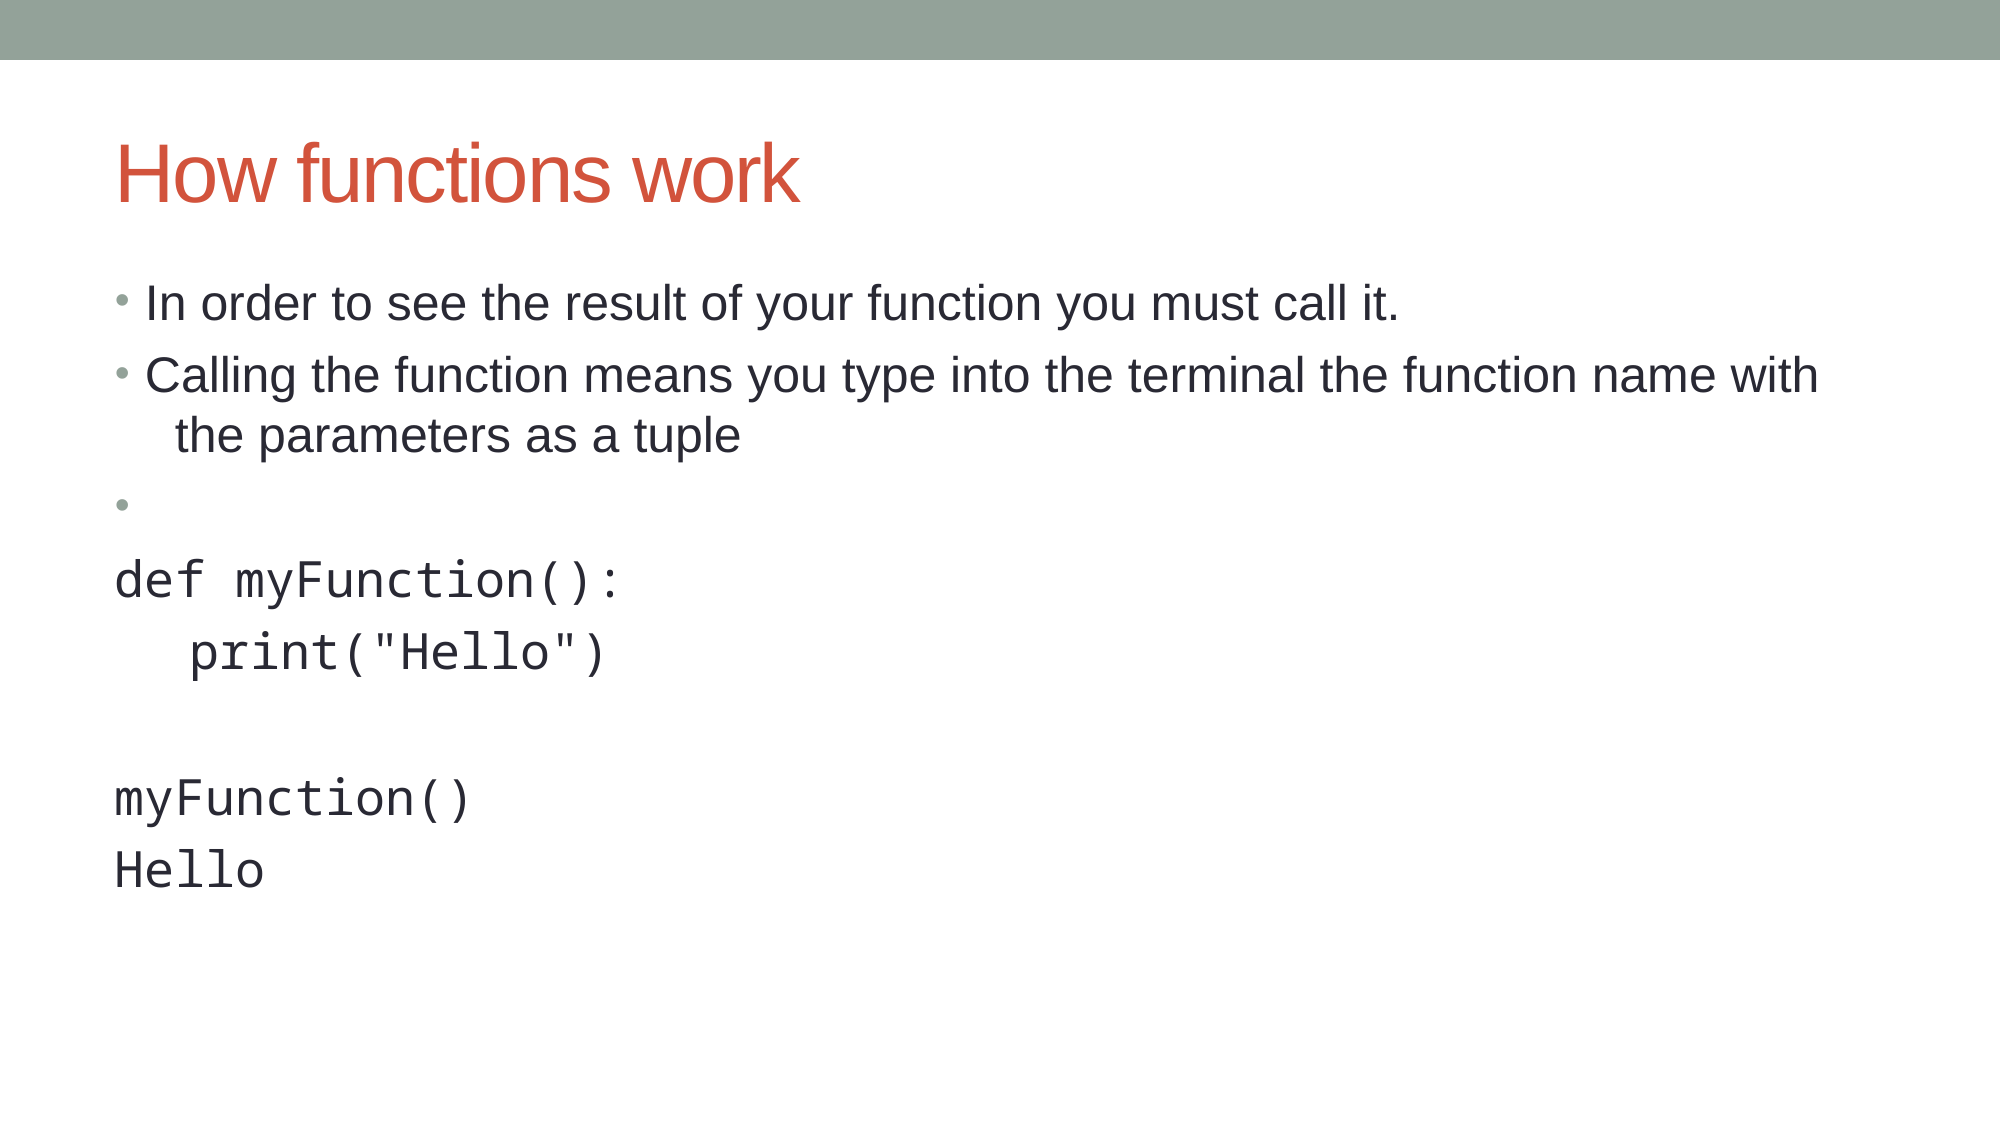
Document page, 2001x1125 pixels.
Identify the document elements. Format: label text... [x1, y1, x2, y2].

title How functions work [99, 87, 1900, 251]
list In order to see the result of your function you must call it. Calling the function means you type into the terminal the function name with the parameters as a tuple def myFunction(): print("Hello") myFunction() Hello [99, 262, 1900, 1063]
